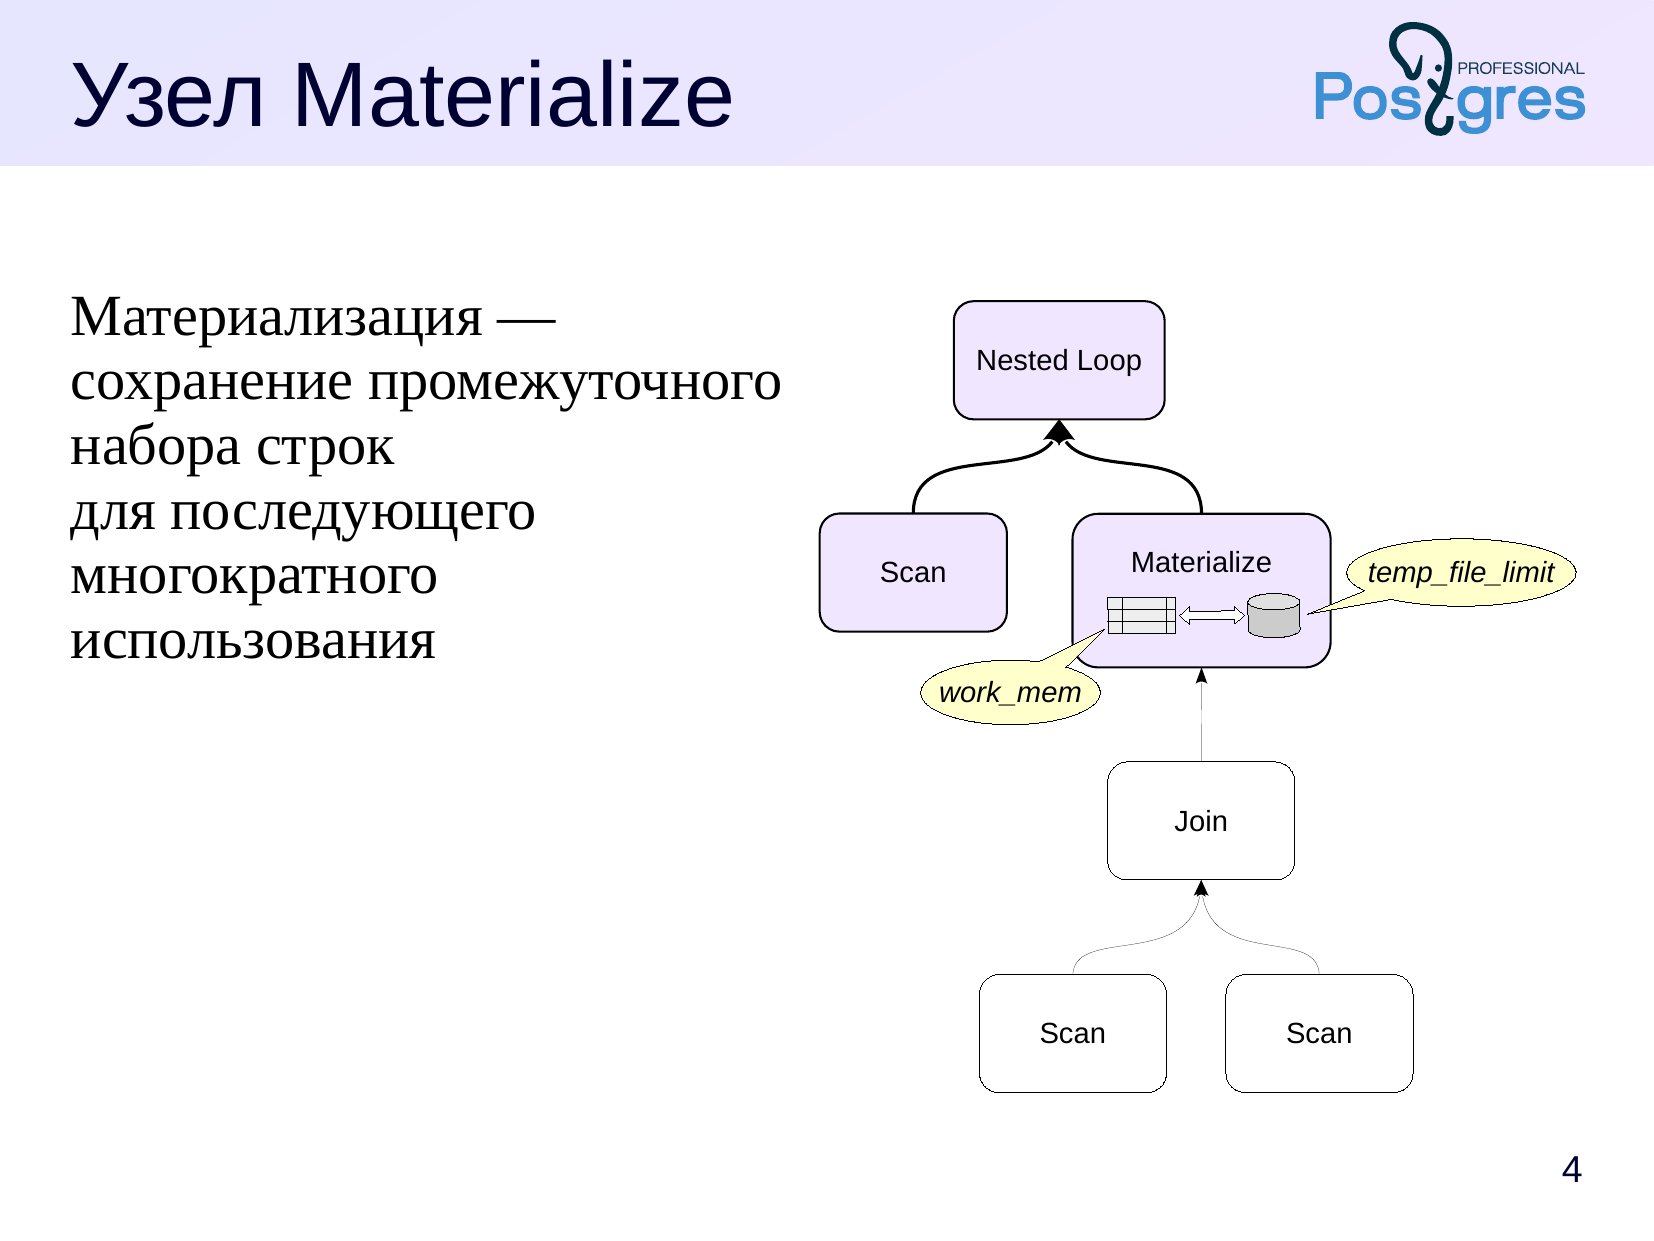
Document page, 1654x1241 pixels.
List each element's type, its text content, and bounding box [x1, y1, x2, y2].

text_box [1179, 606, 1245, 625]
text_box [1107, 597, 1122, 609]
list Материализация — сохранение промежуточного набора строк для последующего многократного использования [70, 283, 1583, 1141]
text_box [1247, 603, 1301, 638]
text_box work_mem [920, 629, 1105, 725]
text_box [1108, 622, 1122, 634]
text_box [1167, 597, 1176, 609]
text_box Scan [1225, 974, 1414, 1093]
text_box [1123, 610, 1166, 621]
text_box [1108, 610, 1122, 621]
text_box [1167, 610, 1176, 621]
text_box Scan [979, 974, 1167, 1093]
text_box [1167, 622, 1176, 634]
title Узел Materialize [70, 43, 1241, 147]
text_box temp_file_limit [1307, 538, 1577, 615]
text_box Join [1107, 761, 1295, 880]
text_box Materialize [1072, 513, 1331, 668]
text_box [1123, 597, 1166, 609]
text_box Nested Loop [953, 301, 1165, 420]
text_box Scan [819, 513, 1007, 632]
text_box [1123, 622, 1166, 634]
